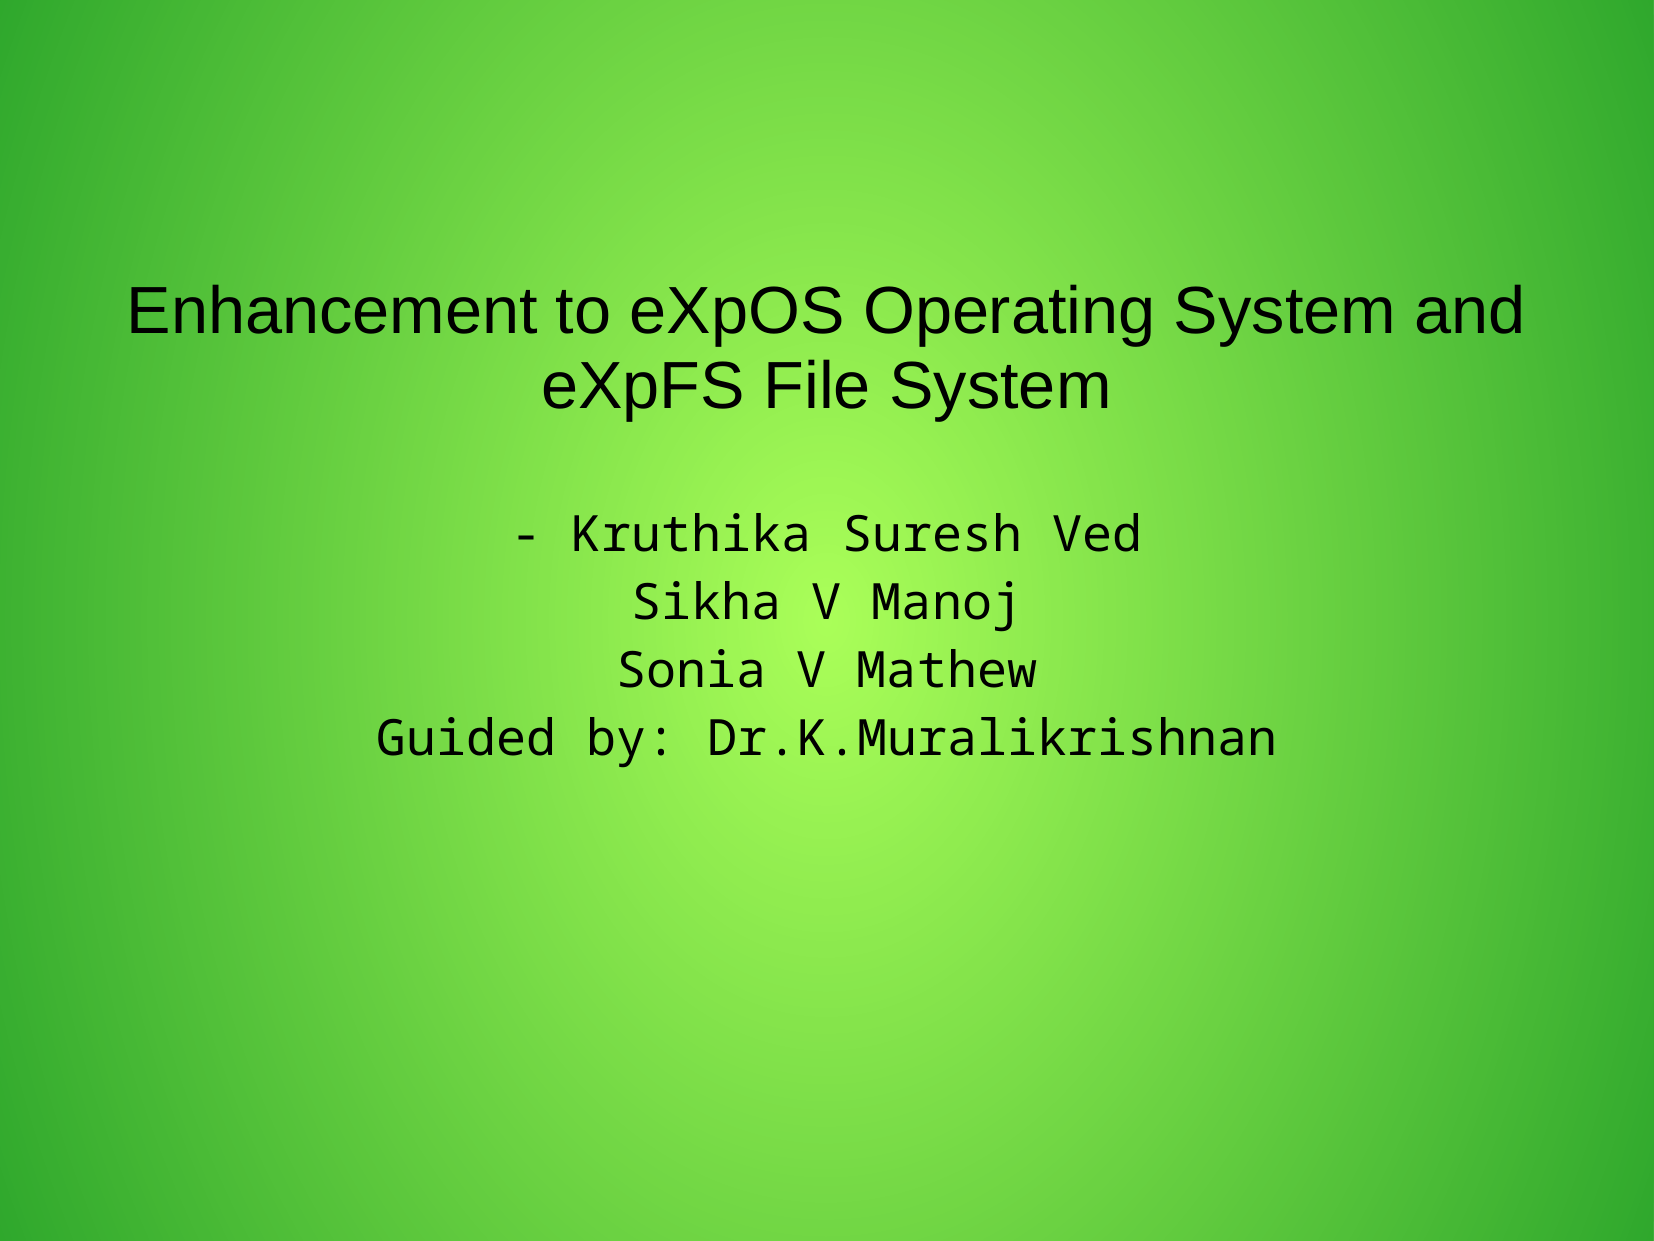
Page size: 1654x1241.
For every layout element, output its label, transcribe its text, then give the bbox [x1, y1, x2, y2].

subtitle Enhancement to eXpOS Operating System and eXpFS File System - Kruthika Suresh Ved Sikha V Manoj Sonia V Mathew Guided by: Dr.K.Muralikrishnan [82, 47, 1571, 997]
